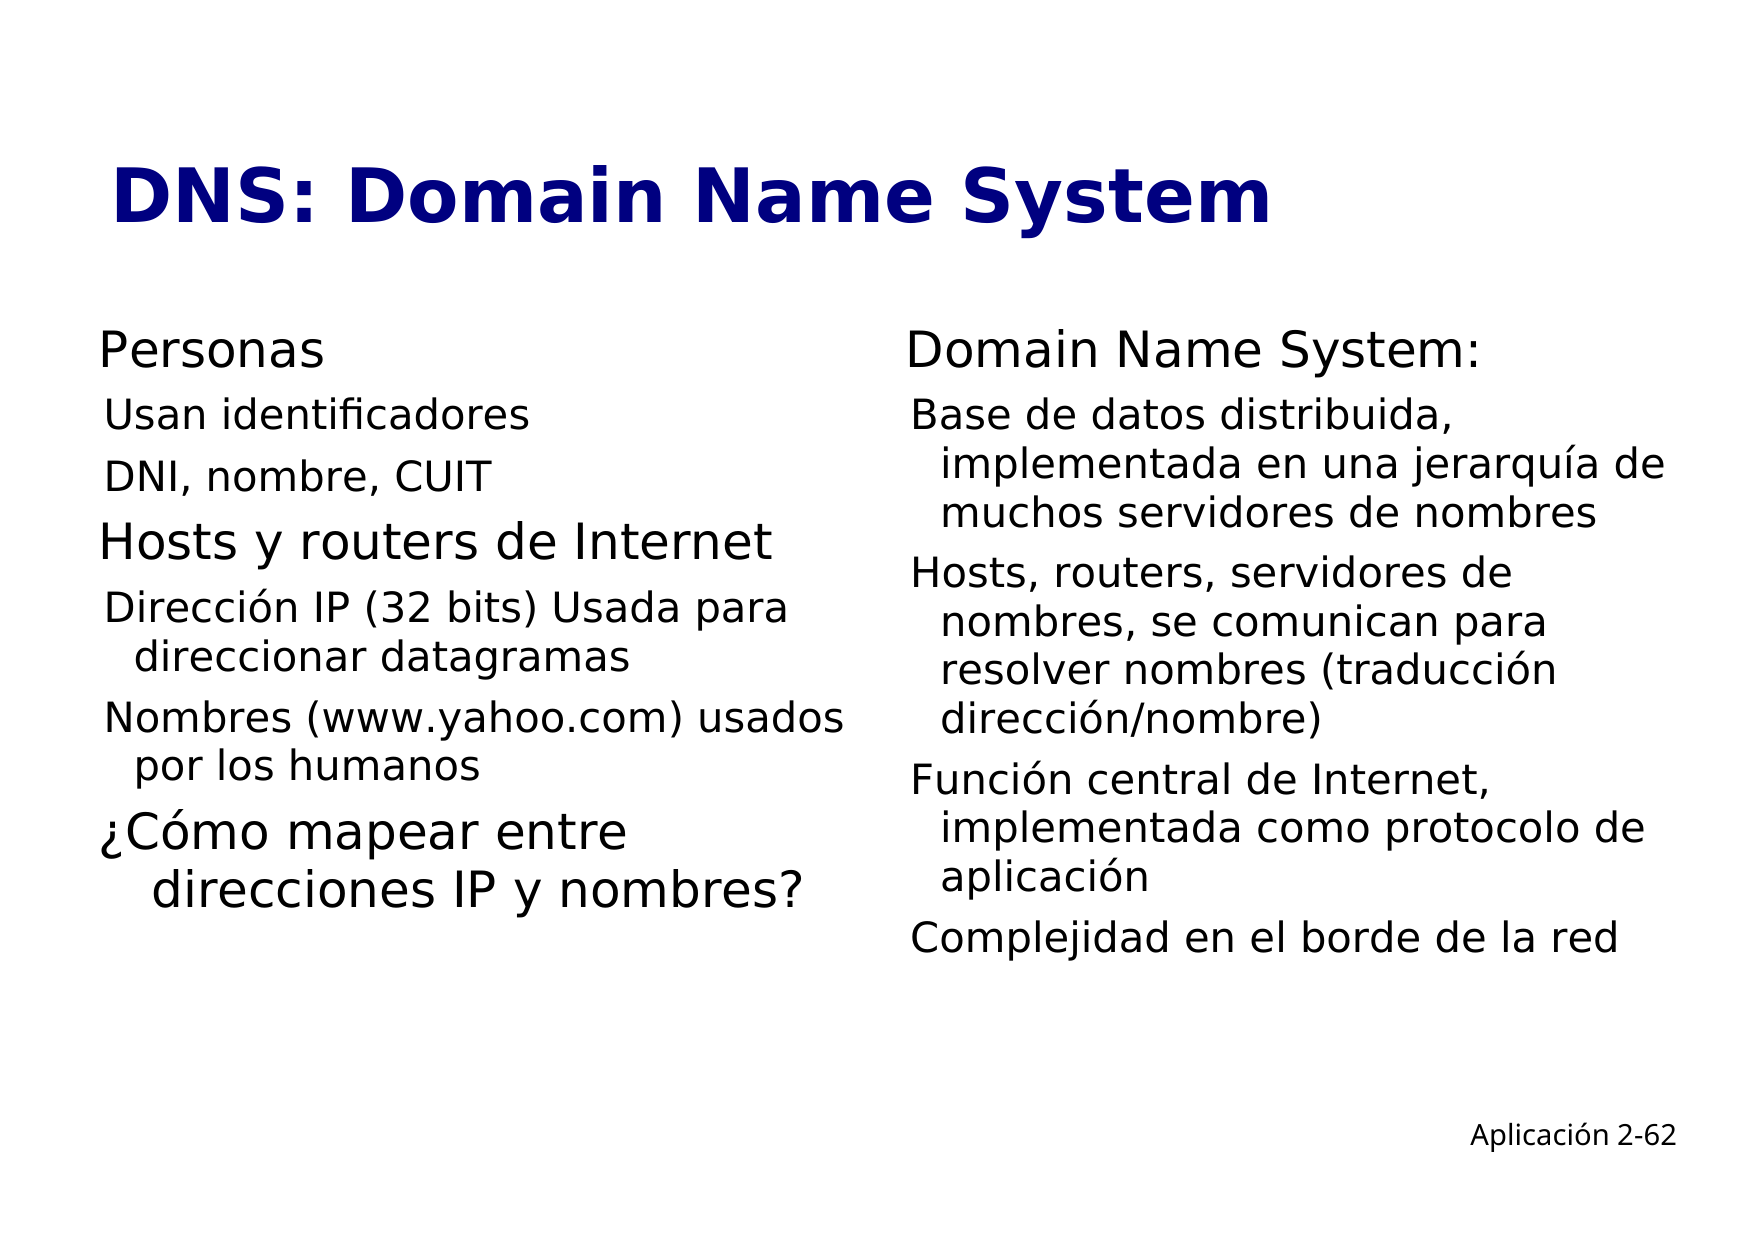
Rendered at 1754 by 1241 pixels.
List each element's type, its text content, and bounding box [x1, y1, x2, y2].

title DNS: Domain Name System [95, 88, 1671, 305]
list Personas Usan identificadores DNI, nombre, CUIT Hosts y routers de Internet Dirección IP (32 bits) Usada para direccionar datagramas Nombres (www.yahoo.com) usados por los humanos ¿Cómo mapear entre direcciones IP y nombres? [95, 320, 865, 1109]
list Domain Name System: Base de datos distribuida, implementada en una jerarquía de muchos servidores de nombres Hosts, routers, servidores de nombres, se comunican para resolver nombres (traducción dirección/nombre) Función central de Internet, implementada como protocolo de aplicación Complejidad en el borde de la red [902, 320, 1672, 1122]
